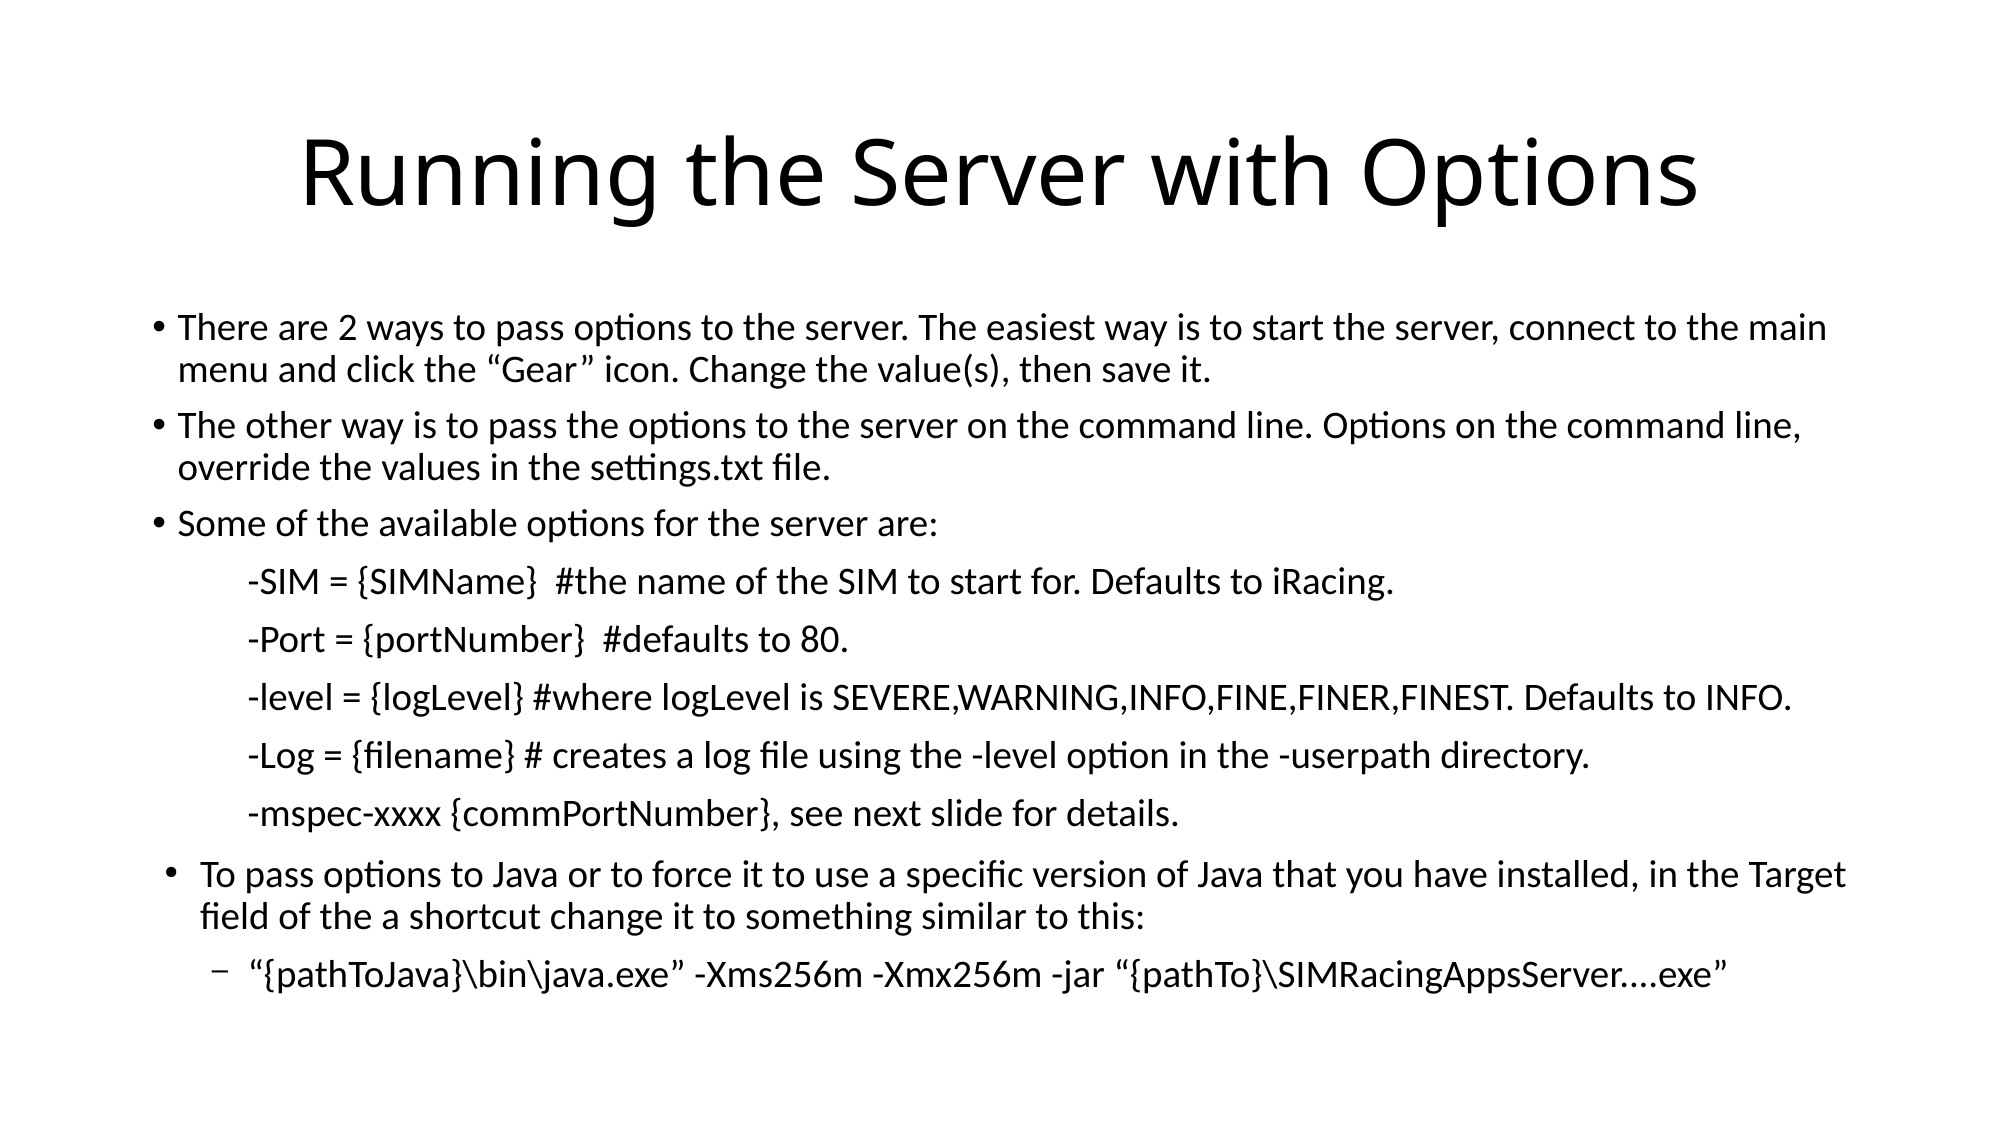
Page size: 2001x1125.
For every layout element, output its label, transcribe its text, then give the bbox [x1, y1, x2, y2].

list There are 2 ways to pass options to the server. The easiest way is to start the server, connect to the main menu and click the “Gear” icon. Change the value(s), then save it. The other way is to pass the options to the server on the command line. Options on the command line, override the values in the settings.txt file. Some of the available options for the server are: -SIM = {SIMName} #the name of the SIM to start for. Defaults to iRacing. -Port = {portNumber} #defaults to 80. -level = {logLevel} #where logLevel is SEVERE,WARNING,INFO,FINE,FINER,FINEST. Defaults to INFO. -Log = {filename} # creates a log file using the -level option in the -userpath directory. -mspec-xxxx {commPortNumber}, see next slide for details. To pass options to Java or to force it to use a specific version of Java that you have installed, in the Target field of the a shortcut change it to something similar to this: “{pathToJava}\bin\java.exe” -Xms256m -Xmx256m -jar “{pathTo}\SIMRacingAppsServer....exe” [137, 299, 1863, 1014]
title Running the Server with Options [137, 59, 1863, 278]
